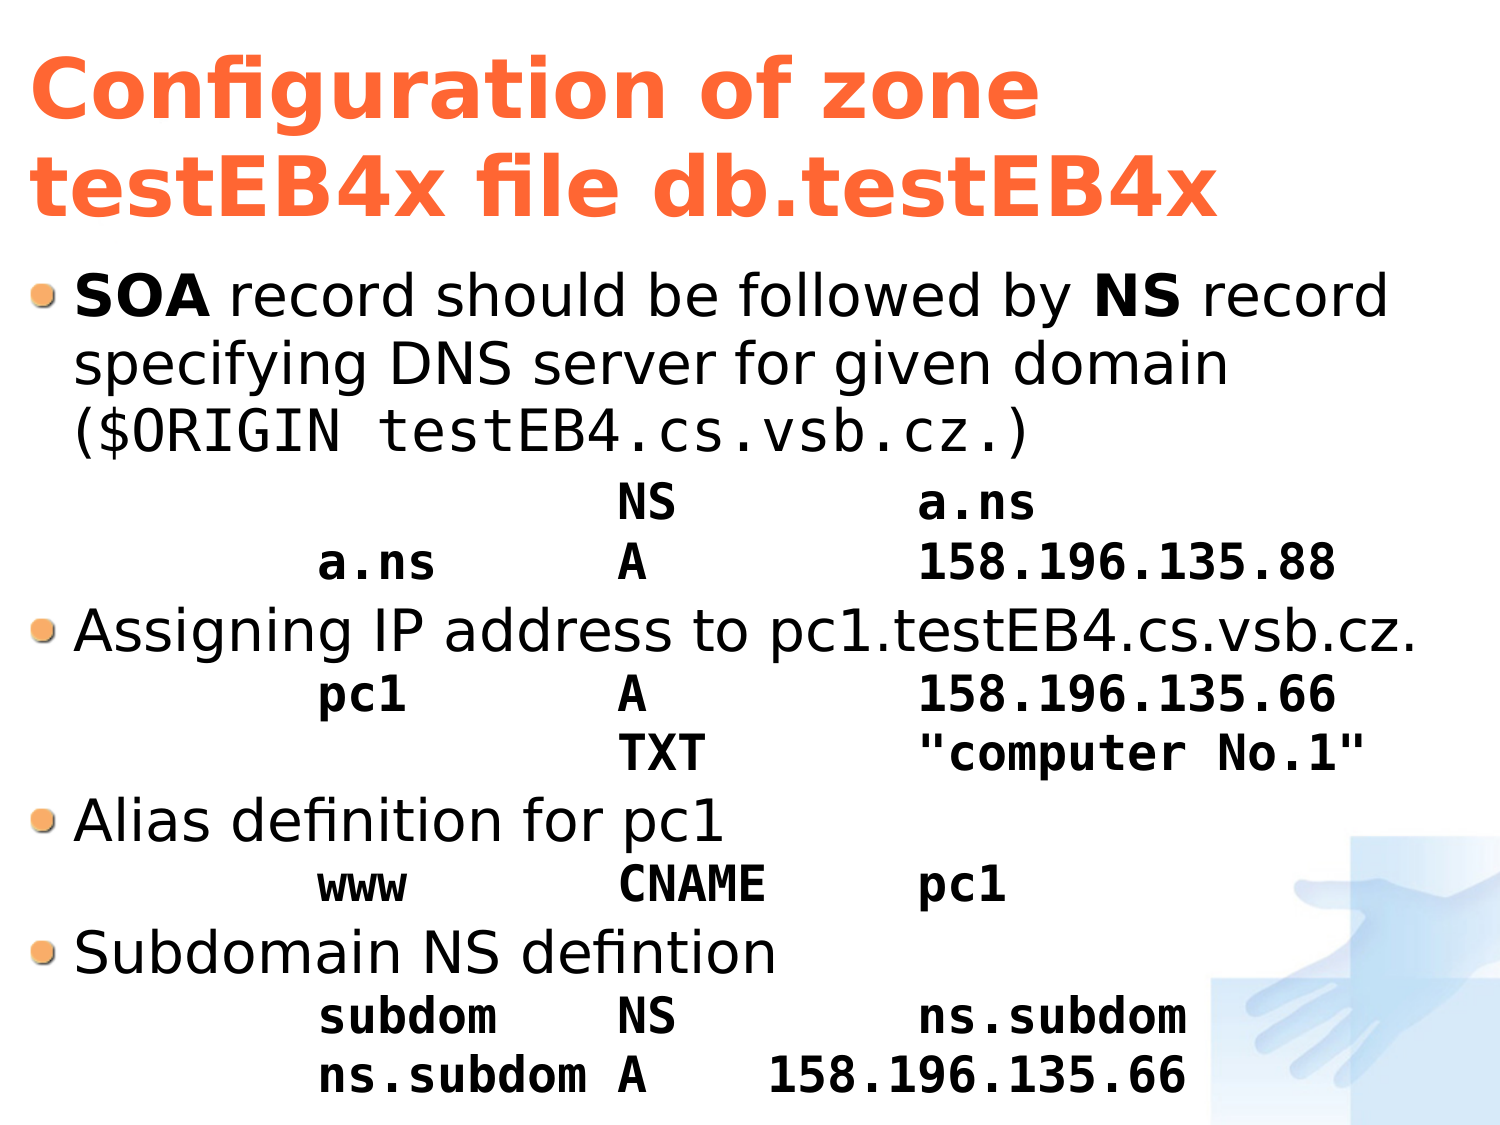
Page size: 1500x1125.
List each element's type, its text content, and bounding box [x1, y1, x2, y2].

picture [0, 0, 1500, 1125]
title Configuration of zone testEB4x file db.testEB4x [29, 21, 1477, 257]
list SOA record should be followed by NS record specifying DNS server for given domain ($ORIGIN testEB4.cs.vsb.cz.) NS a.ns a.ns A 158.196.135.88 Assigning IP address to pc1.testEB4.cs.vsb.cz. pc1 A 158.196.135.66 TXT "computer No.1" Alias definition for pc1 www CNAME pc1 Subdomain NS defintion subdom NS ns.subdom ns.subdom A 158.196.135.66 [29, 262, 1477, 1104]
